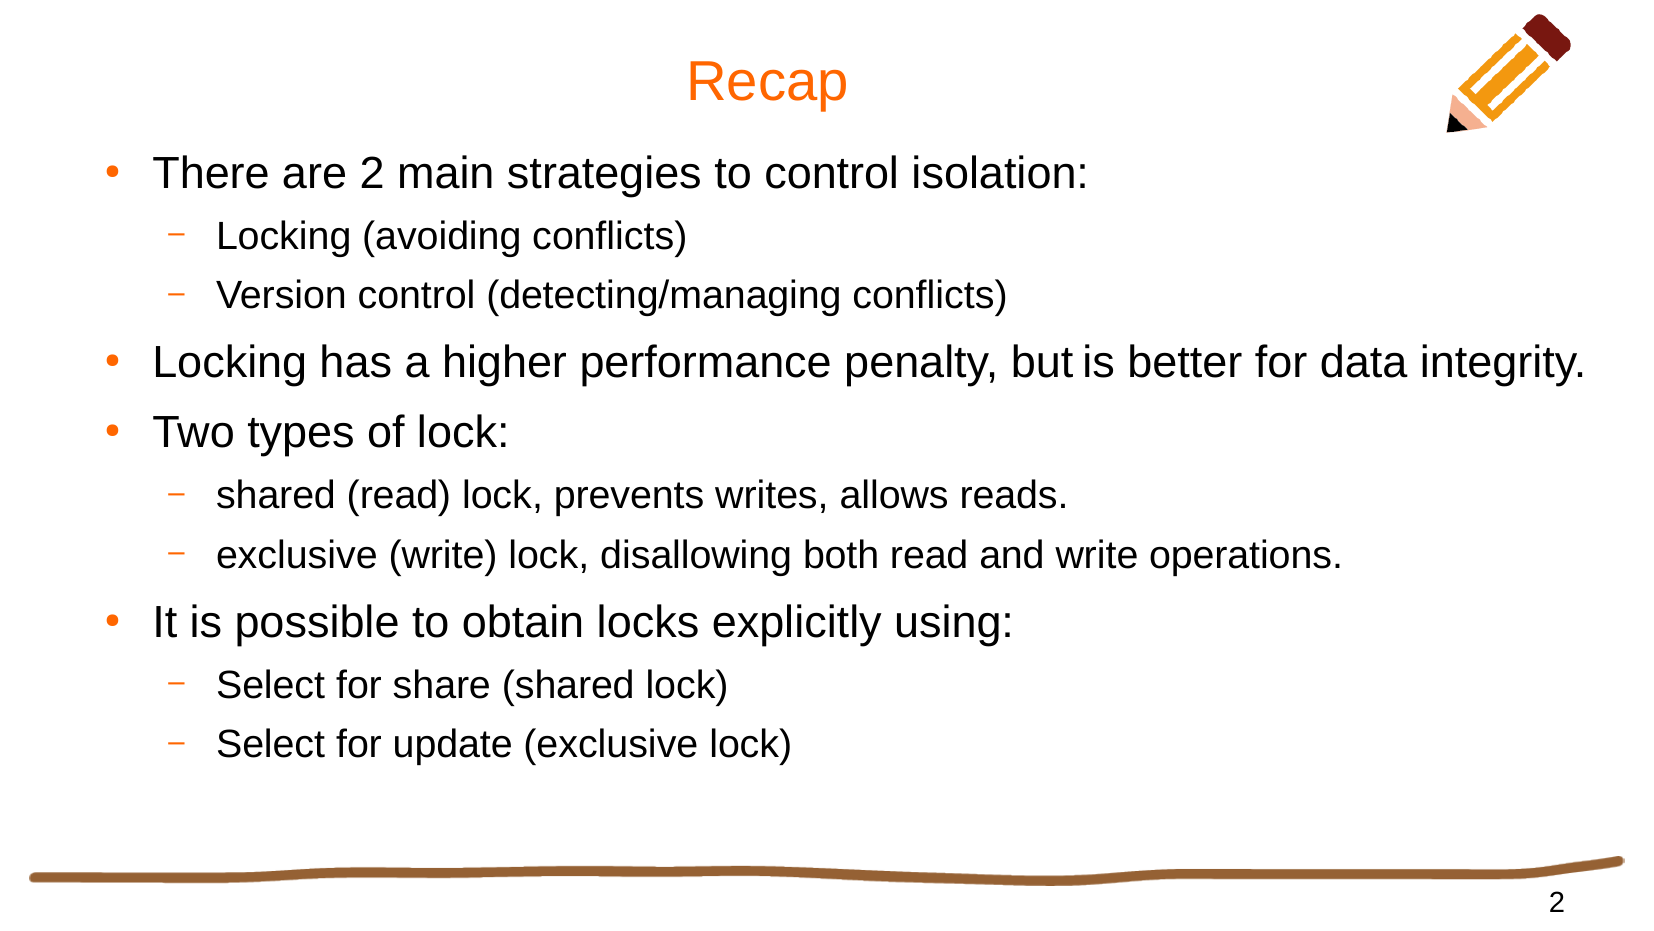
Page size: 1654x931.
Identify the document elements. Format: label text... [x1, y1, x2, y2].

list There are 2 main strategies to control isolation: Locking (avoiding conflicts) Version control (detecting/managing conflicts) Locking has a higher performance penalty, but is better for data integrity. Two types of lock: shared (read) lock, prevents writes, allows reads. exclusive (write) lock, disallowing both read and write operations. It is possible to obtain locks explicitly using: Select for share (shared lock) Select for update (exclusive lock) [88, 147, 1595, 798]
picture [29, 856, 1625, 886]
picture [1446, 14, 1571, 133]
title Recap [88, 29, 1447, 133]
